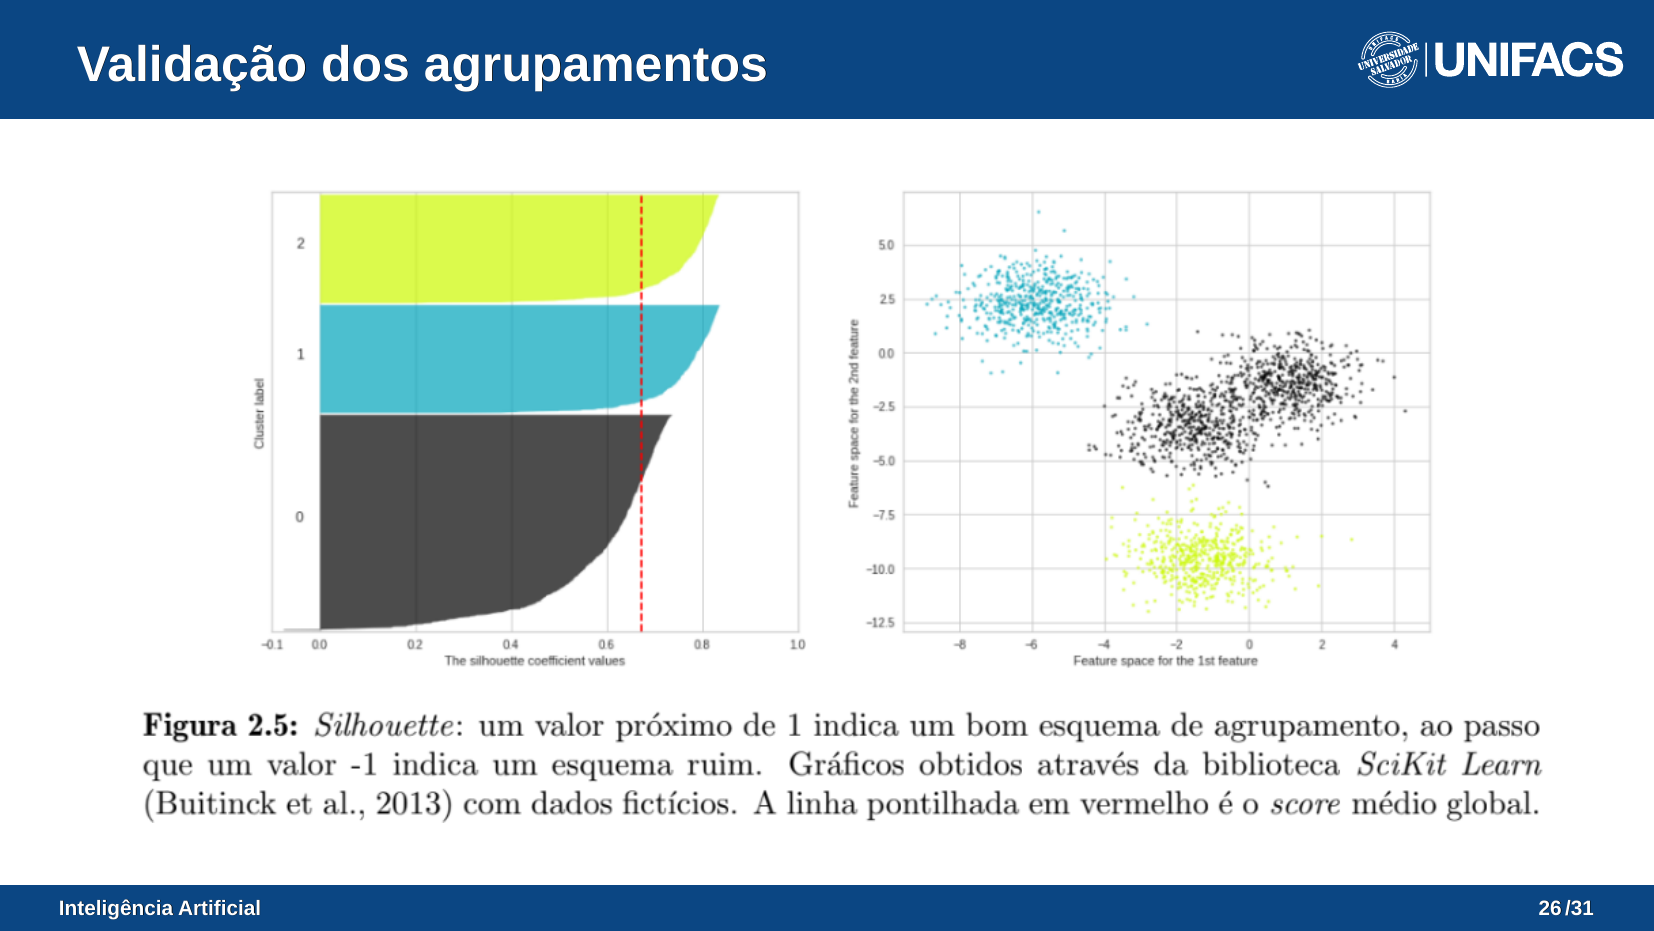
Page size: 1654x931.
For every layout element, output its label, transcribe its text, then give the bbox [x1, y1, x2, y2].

text_box Validação dos agrupamentos [76, 7, 1241, 120]
picture [129, 188, 1548, 823]
